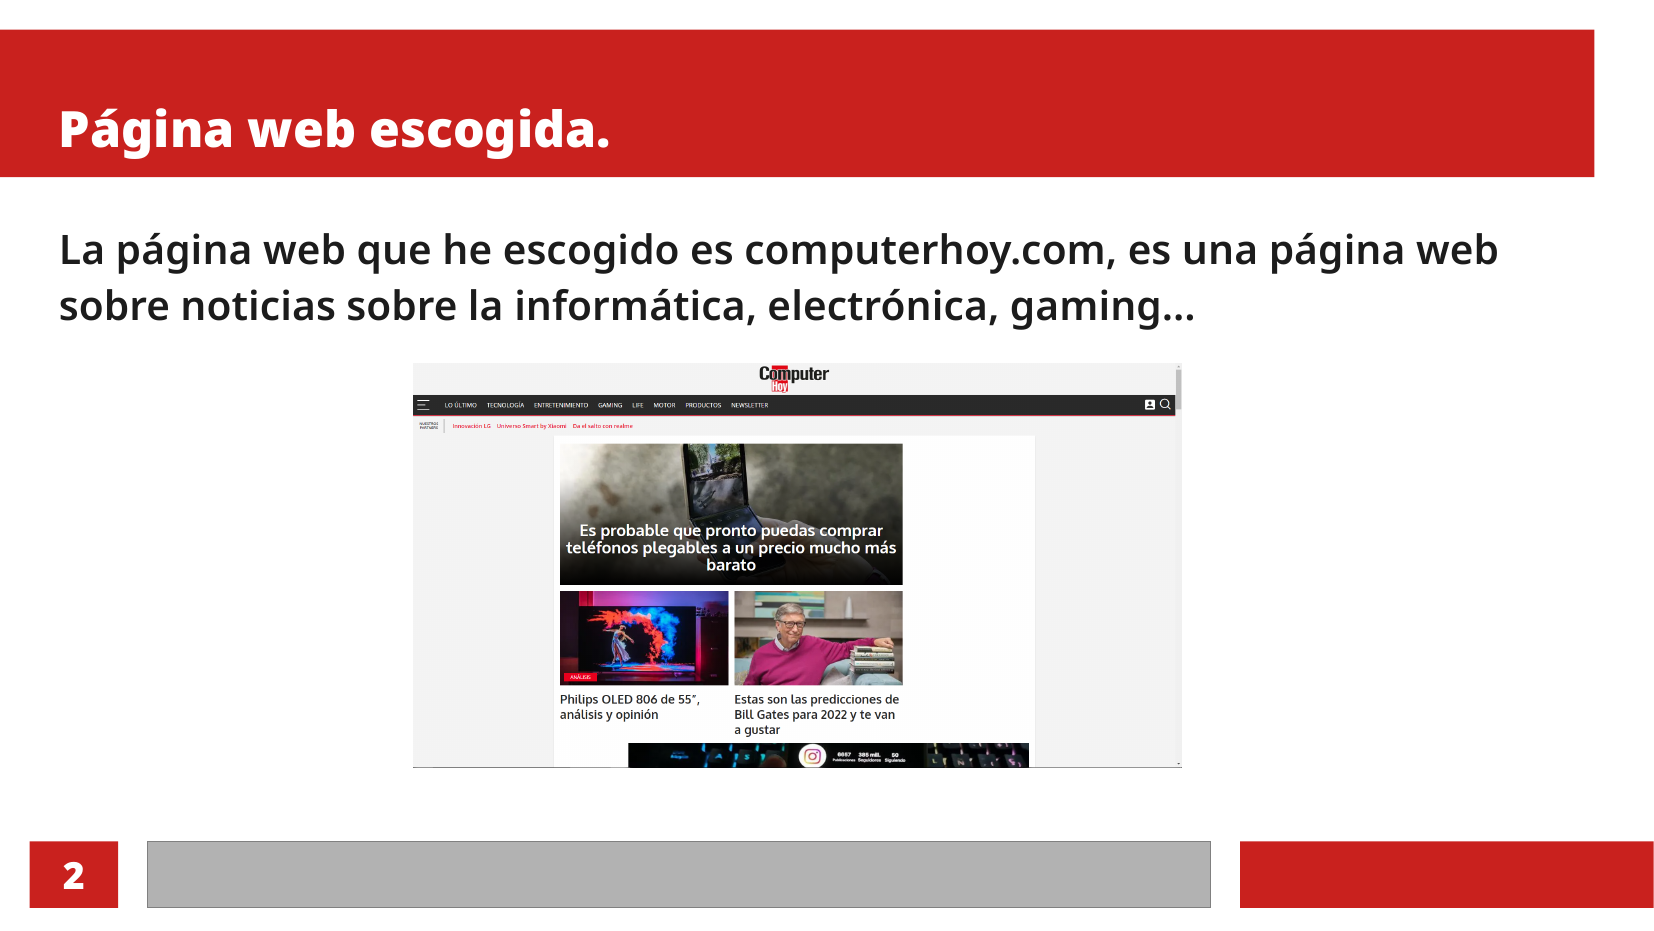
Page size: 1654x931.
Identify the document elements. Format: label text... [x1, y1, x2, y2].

picture [413, 363, 1182, 768]
list La página web que he escogido es computerhoy.com, es una página web sobre noticias sobre la informática, electrónica, gaming... [59, 221, 1565, 798]
title Página web escogida. [59, 44, 1595, 163]
